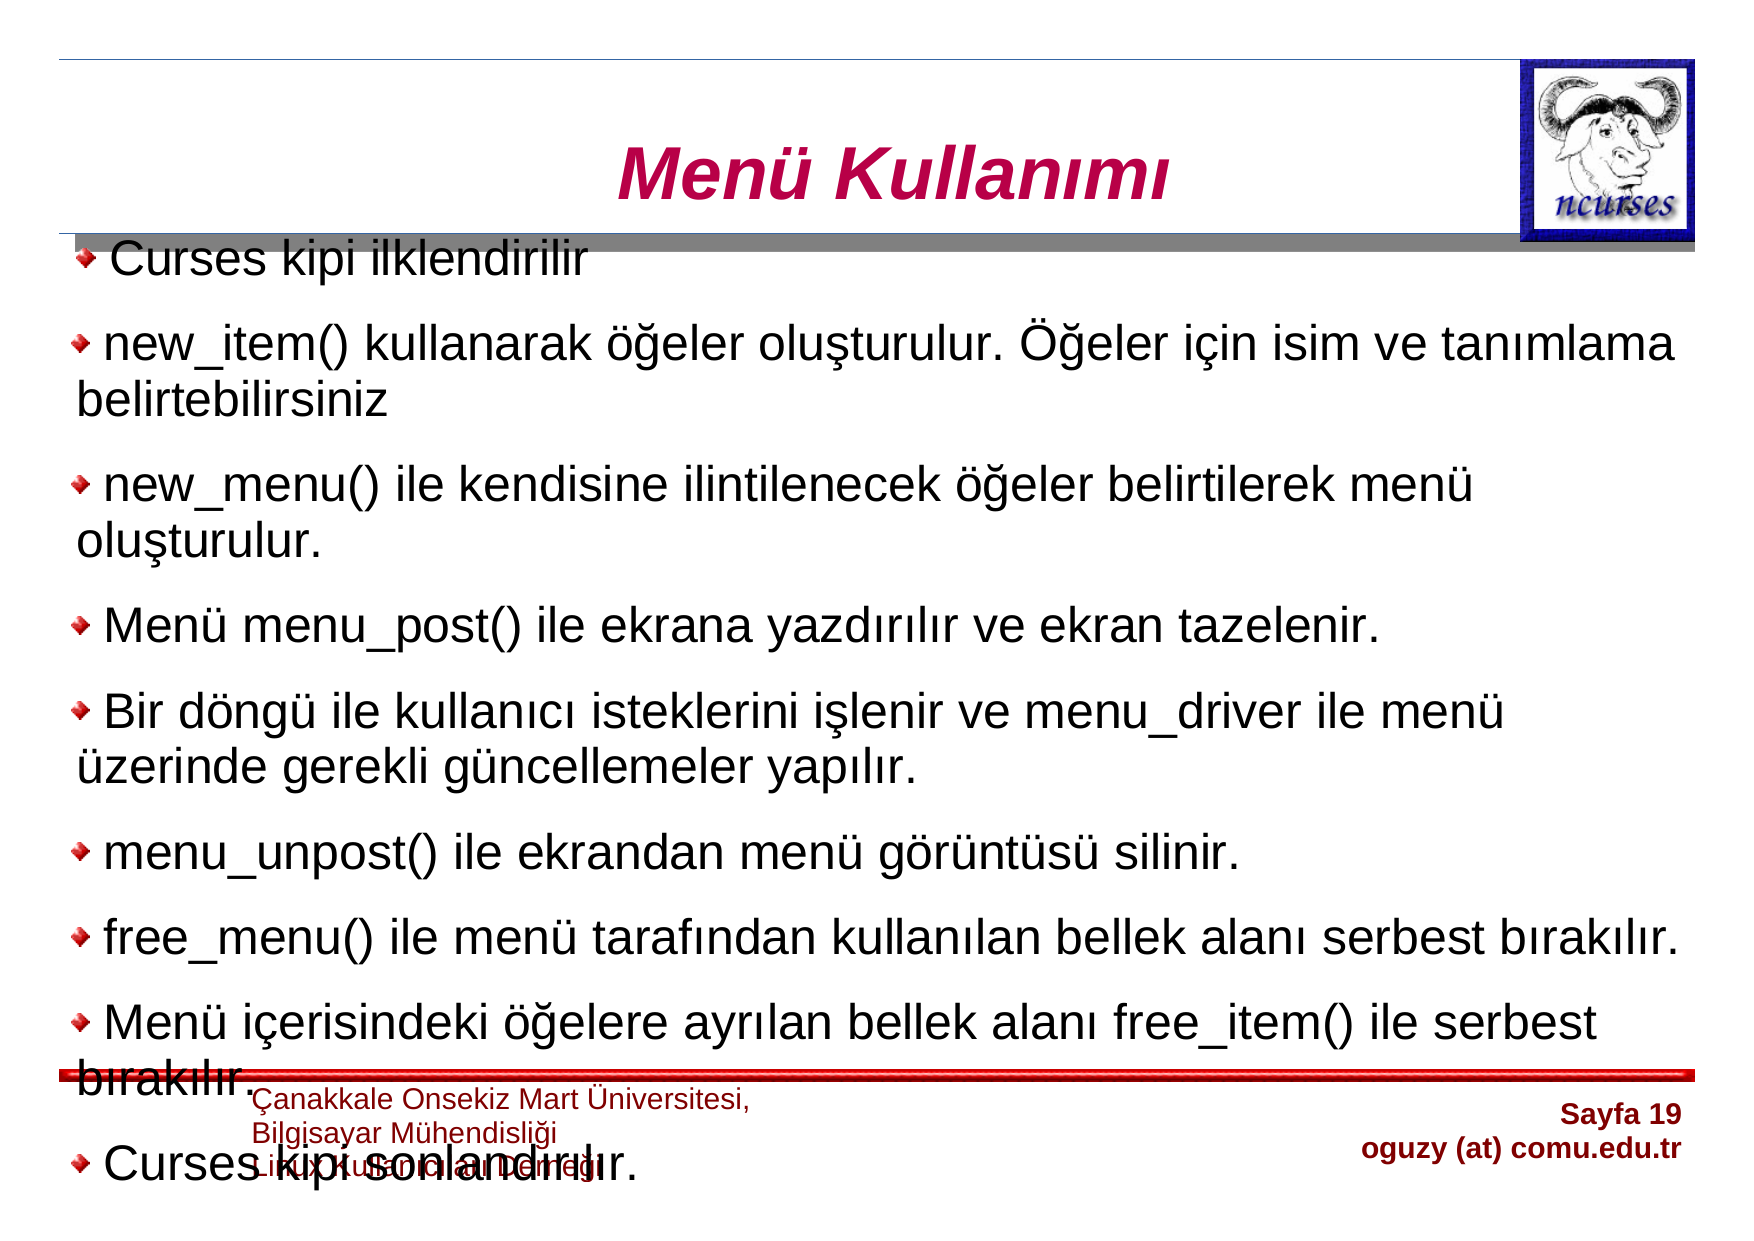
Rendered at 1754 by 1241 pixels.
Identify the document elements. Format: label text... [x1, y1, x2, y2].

picture [71, 1154, 90, 1173]
list Curses kipi ilklendirilir new_item() kullanarak öğeler oluşturulur. Öğeler için isim ve tanımlama belirtebilirsiniz new_menu() ile kendisine ilintilenecek öğeler belirtilerek menü oluşturulur. Menü menu_post() ile ekrana yazdırılır ve ekran tazelenir. Bir döngü ile kullanıcı isteklerini işlenir ve menu_driver ile menü üzerinde gerekli güncellemeler yapılır. menu_unpost() ile ekrandan menü görüntüsü silinir. free_menu() ile menü tarafından kullanılan bellek alanı serbest bırakılır. Menü içerisindeki öğelere ayrılan bellek alanı free_item() ile serbest bırakılır. Curses kipi sonlandırılır. [71, 230, 1695, 1090]
picture [1520, 59, 1695, 81]
picture [59, 1069, 71, 1082]
title Menü Kullanımı [76, 81, 1713, 266]
